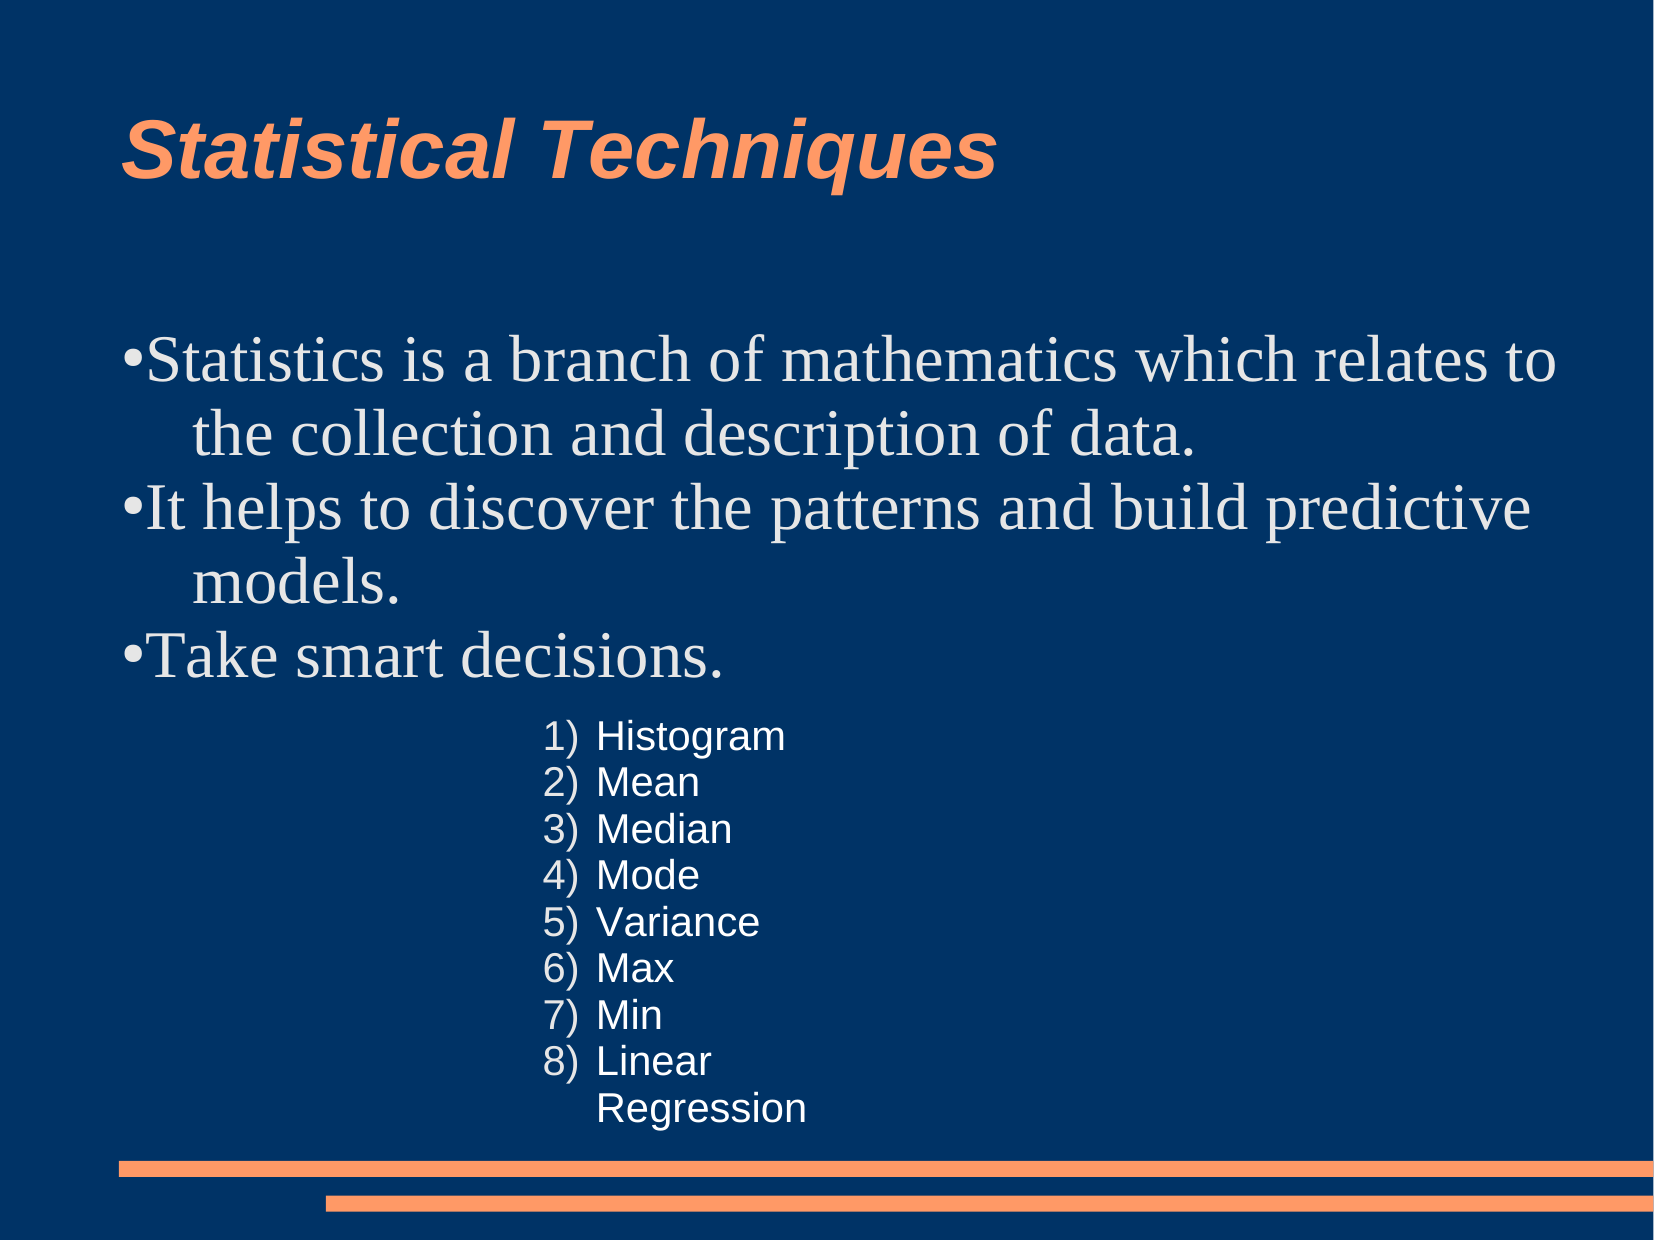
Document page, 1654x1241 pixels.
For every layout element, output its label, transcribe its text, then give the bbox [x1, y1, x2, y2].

title Statistical Techniques [121, 46, 1534, 254]
list Statistics is a branch of mathematics which relates to the collection and description of data. It helps to discover the patterns and build predictive models. Take smart decisions. [121, 322, 1561, 1042]
text_box Histogram Mean Median Mode Variance Max Min Linear Regression [525, 712, 932, 1232]
